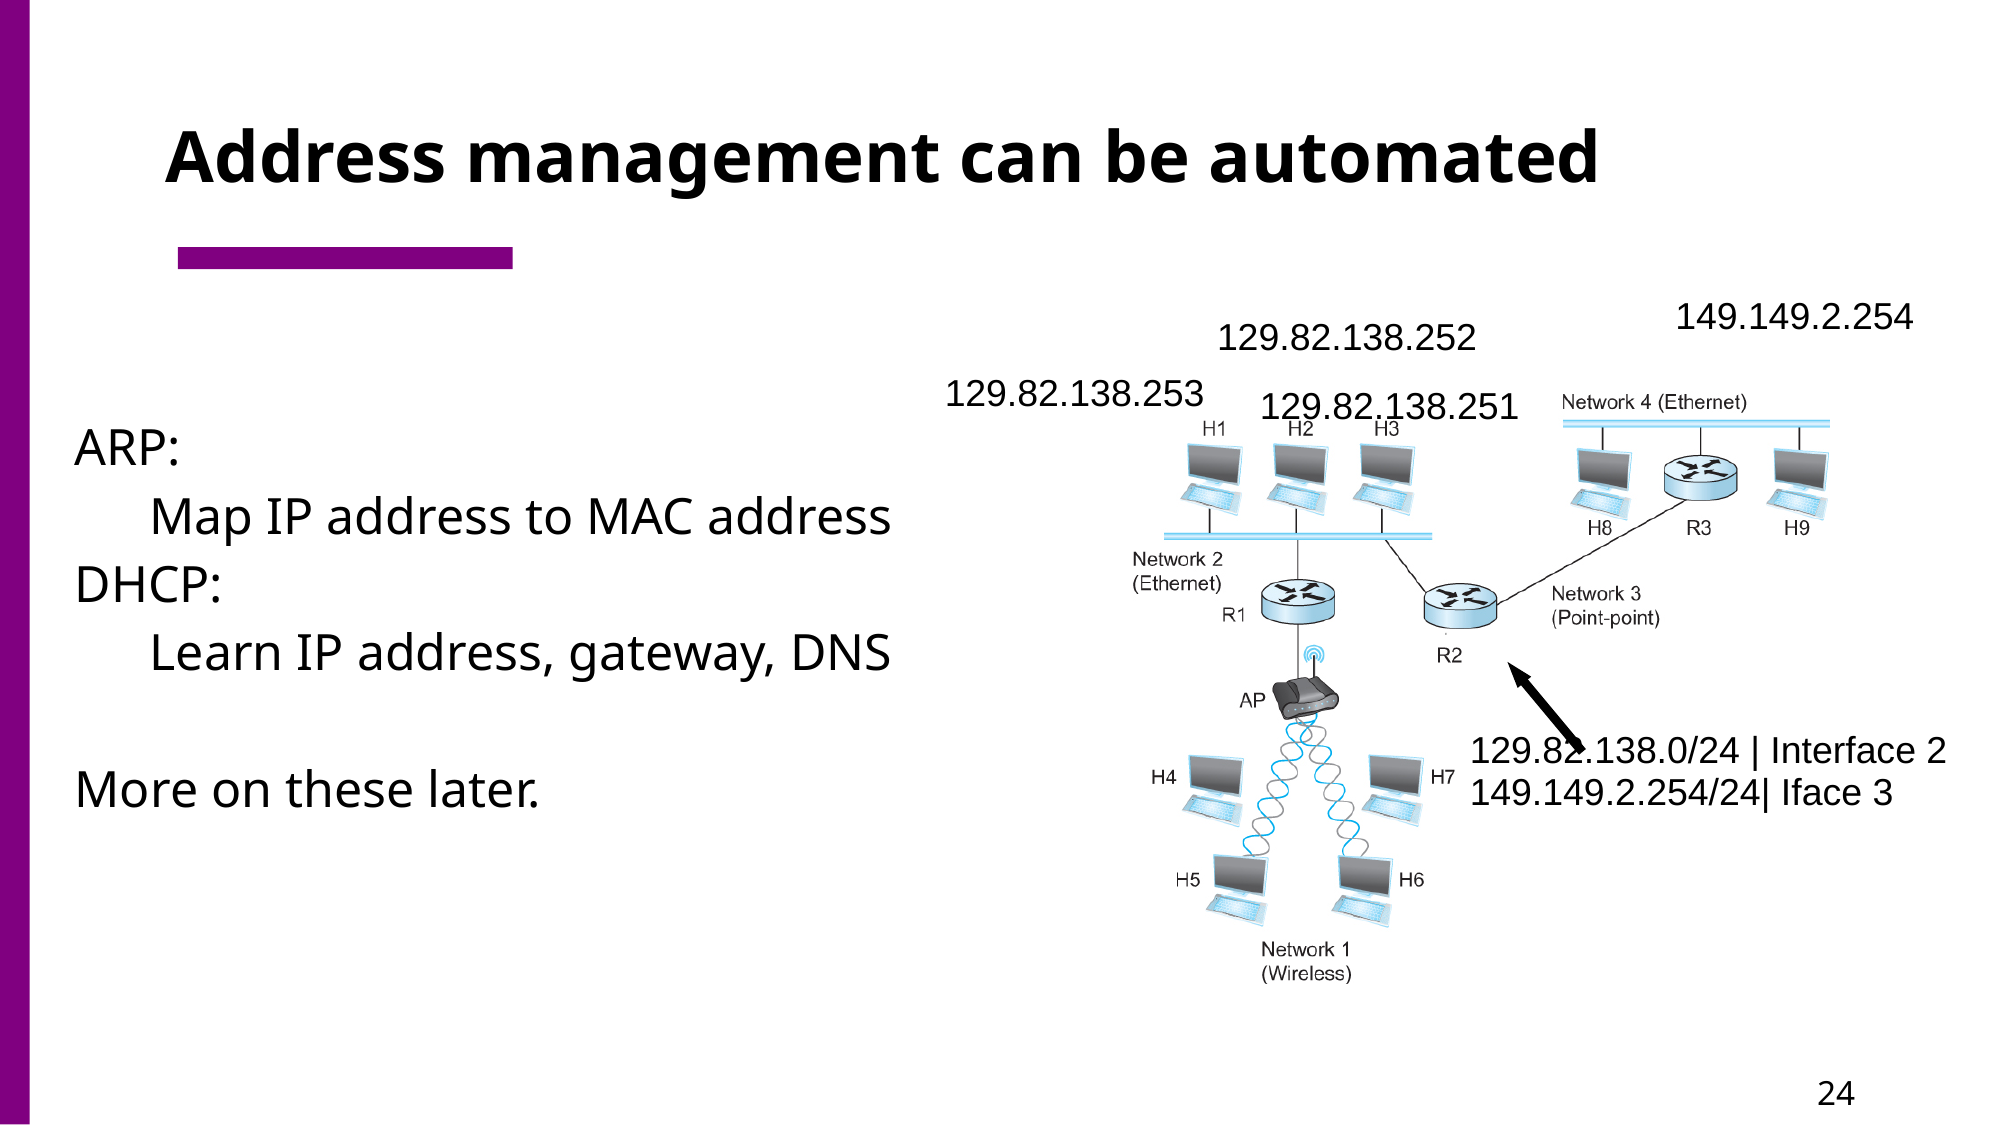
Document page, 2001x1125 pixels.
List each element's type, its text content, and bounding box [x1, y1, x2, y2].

text_box 129.82.138.0/24 | Interface 2 149.149.2.254/24| Iface 3 [1455, 721, 1988, 863]
text_box 129.82.138.253 [930, 365, 1220, 423]
text_box 129.82.138.252 [1202, 308, 1492, 366]
text_box 149.149.2.254 [1660, 288, 1951, 346]
picture [1132, 391, 1830, 984]
text_box 129.82.138.251 [1245, 378, 1535, 436]
text_box ARP: Map IP address to MAC address DHCP: Learn IP address, gateway, DNS More on these later. [60, 404, 1081, 1030]
text_box Address management can be automated [151, 0, 1849, 212]
